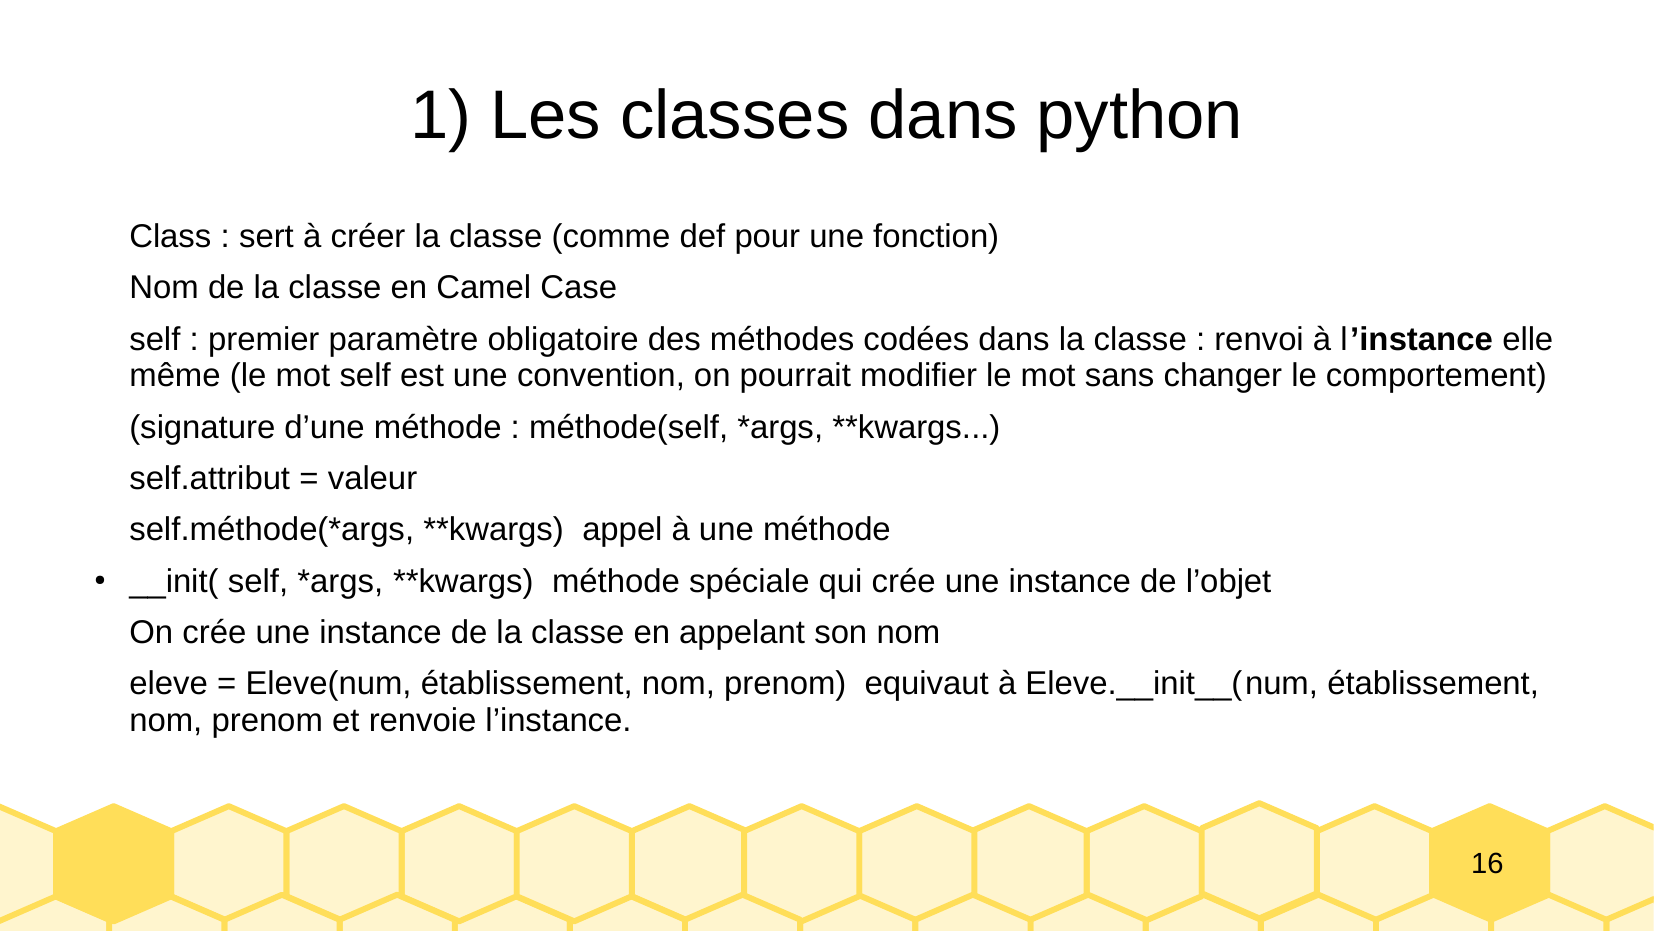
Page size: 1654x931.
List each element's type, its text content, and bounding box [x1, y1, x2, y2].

title 1) Les classes dans python [82, 37, 1571, 193]
list Class : sert à créer la classe (comme def pour une fonction) Nom de la classe en Camel Case self : premier paramètre obligatoire des méthodes codées dans la classe : renvoi à l’instance elle même (le mot self est une convention, on pourrait modifier le mot sans changer le comportement) (signature d’une méthode : méthode(self, *args, **kwargs...) self.attribut = valeur self.méthode(*args, **kwargs) appel à une méthode __init( self, *args, **kwargs) méthode spéciale qui crée une instance de l’objet On crée une instance de la classe en appelant son nom eleve = Eleve(num, établissement, nom, prenom) equivaut à Eleve.__init__(num, établissement, nom, prenom et renvoie l’instance. [82, 217, 1571, 758]
